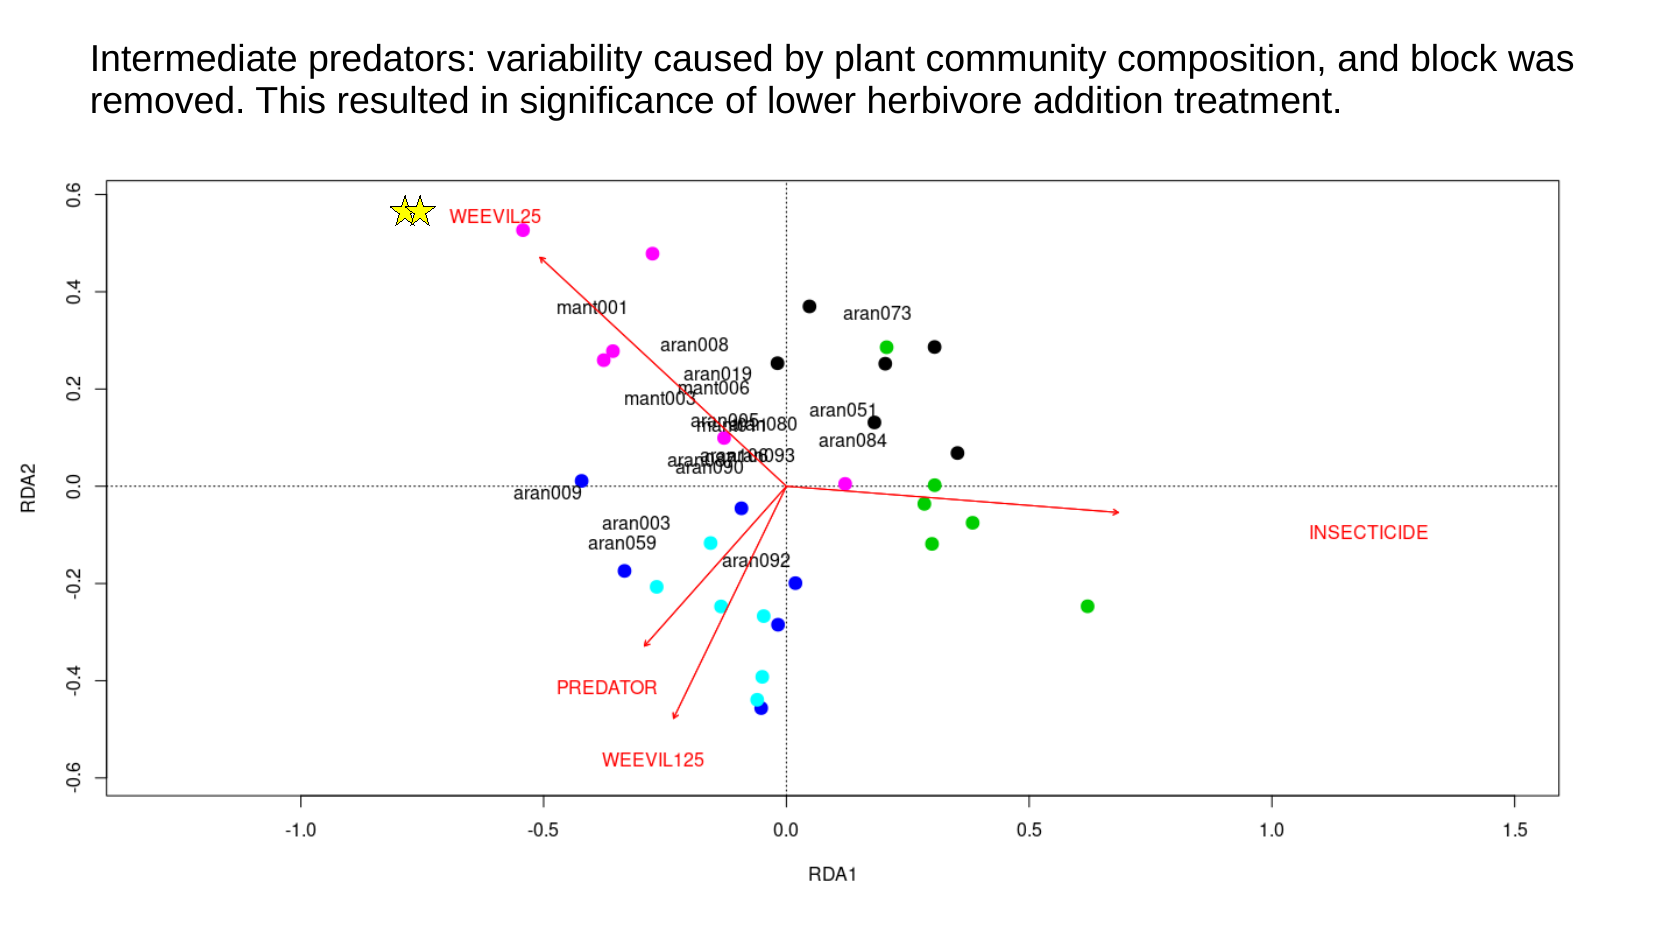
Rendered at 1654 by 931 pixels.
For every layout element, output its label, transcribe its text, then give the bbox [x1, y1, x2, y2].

text_box Intermediate predators: variability caused by plant community composition, and block was removed. This resulted in significance of lower herbivore addition treatment. [75, 30, 1591, 213]
picture [15, 89, 1606, 910]
text_box [395, 213, 430, 226]
